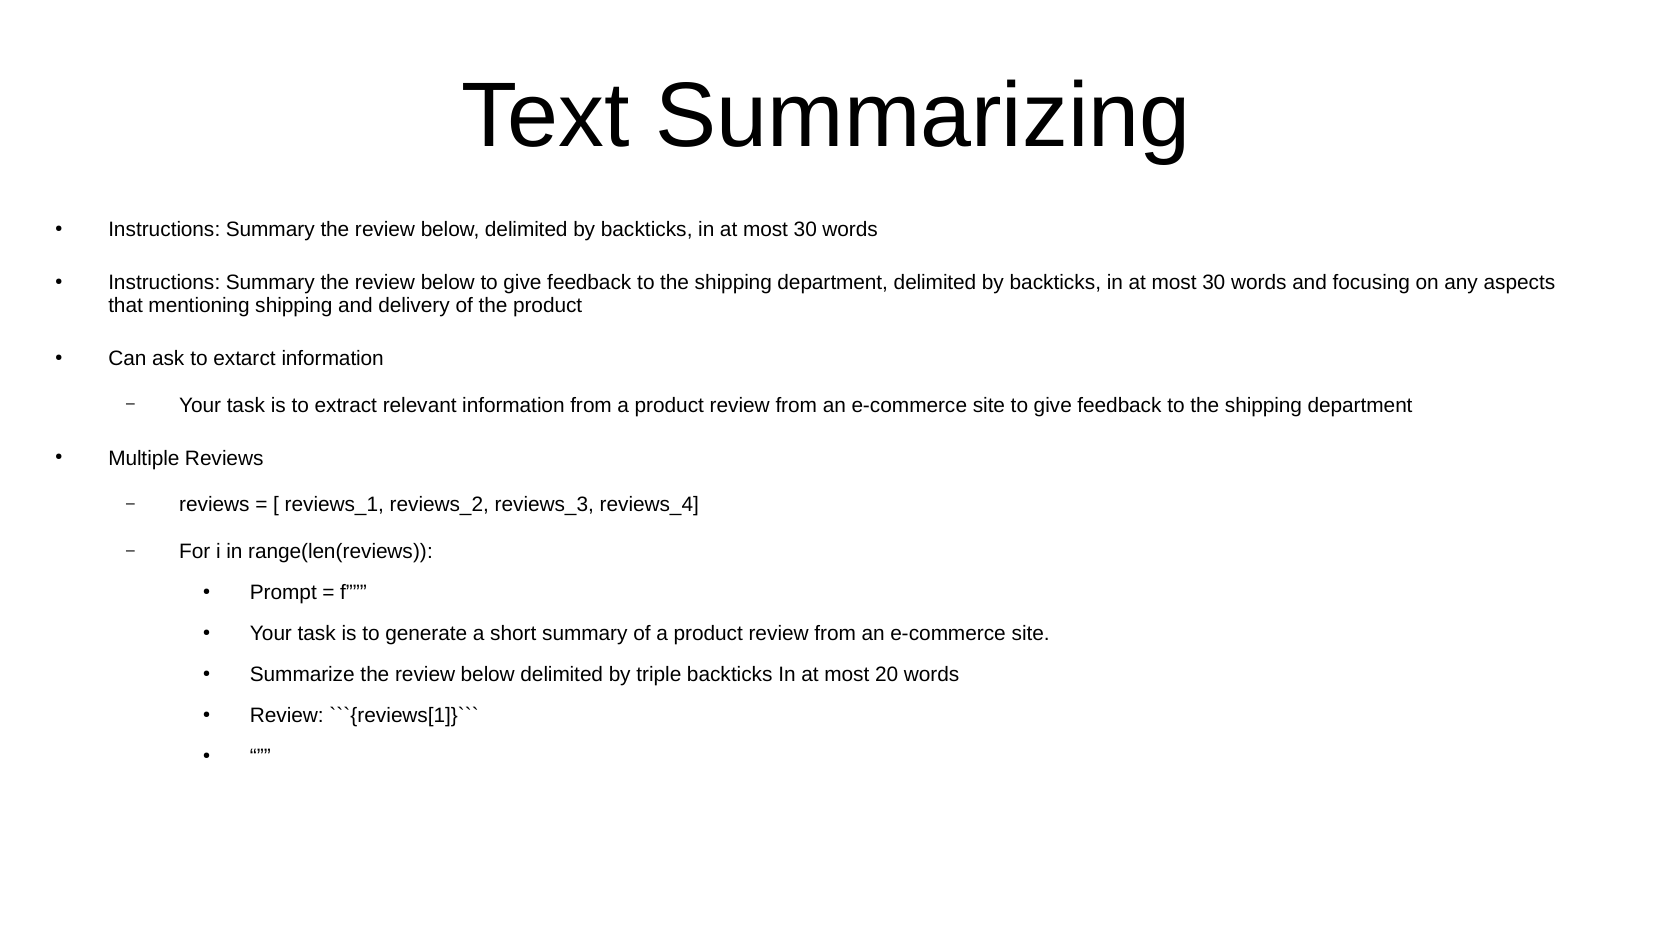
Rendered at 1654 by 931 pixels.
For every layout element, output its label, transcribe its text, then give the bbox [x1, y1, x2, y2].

title Text Summarizing [82, 37, 1571, 193]
list Instructions: Summary the review below, delimited by backticks, in at most 30 words Instructions: Summary the review below to give feedback to the shipping department, delimited by backticks, in at most 30 words and focusing on any aspects that mentioning shipping and delivery of the product Can ask to extarct information Your task is to extract relevant information from a product review from an e-commerce site to give feedback to the shipping department Multiple Reviews reviews = [ reviews_1, reviews_2, reviews_3, reviews_4] For i in range(len(reviews)): Prompt = f””” Your task is to generate a short summary of a product review from an e-commerce site. Summarize the review below delimited by triple backticks In at most 20 words Review: ```{reviews[1]}``` “”” [37, 217, 1571, 901]
